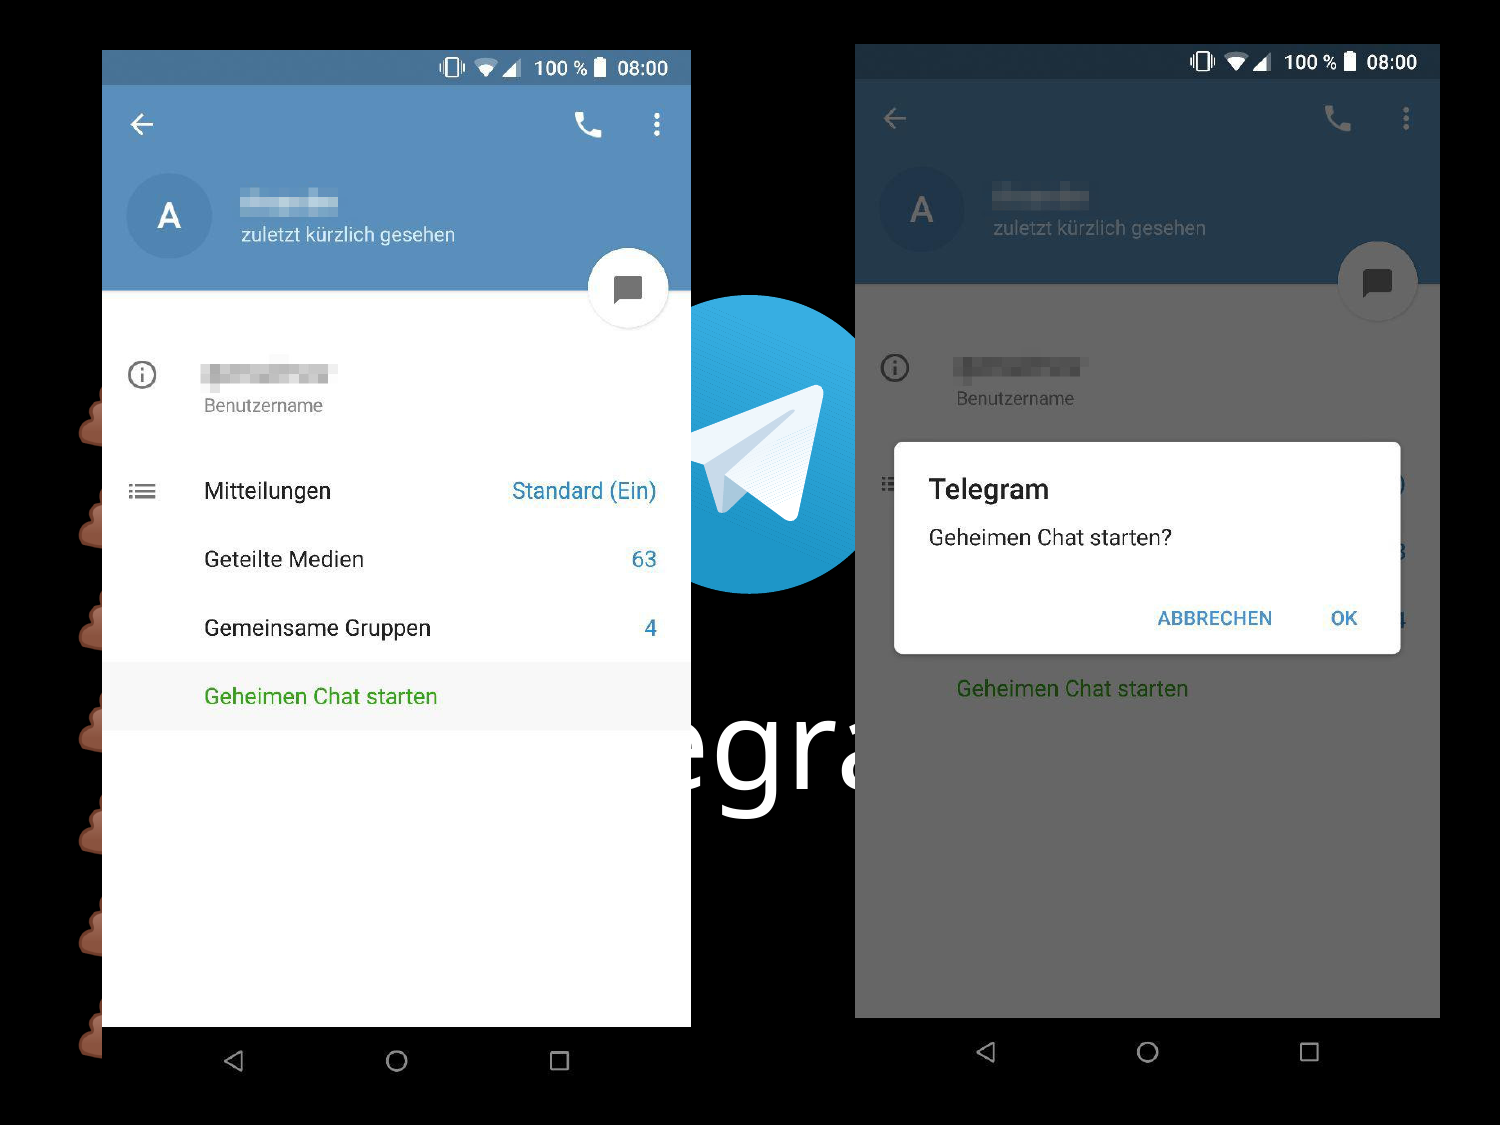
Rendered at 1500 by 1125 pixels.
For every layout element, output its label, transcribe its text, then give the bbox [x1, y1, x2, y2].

title Telegram [691, 668, 855, 824]
picture [75, 44, 1440, 1096]
